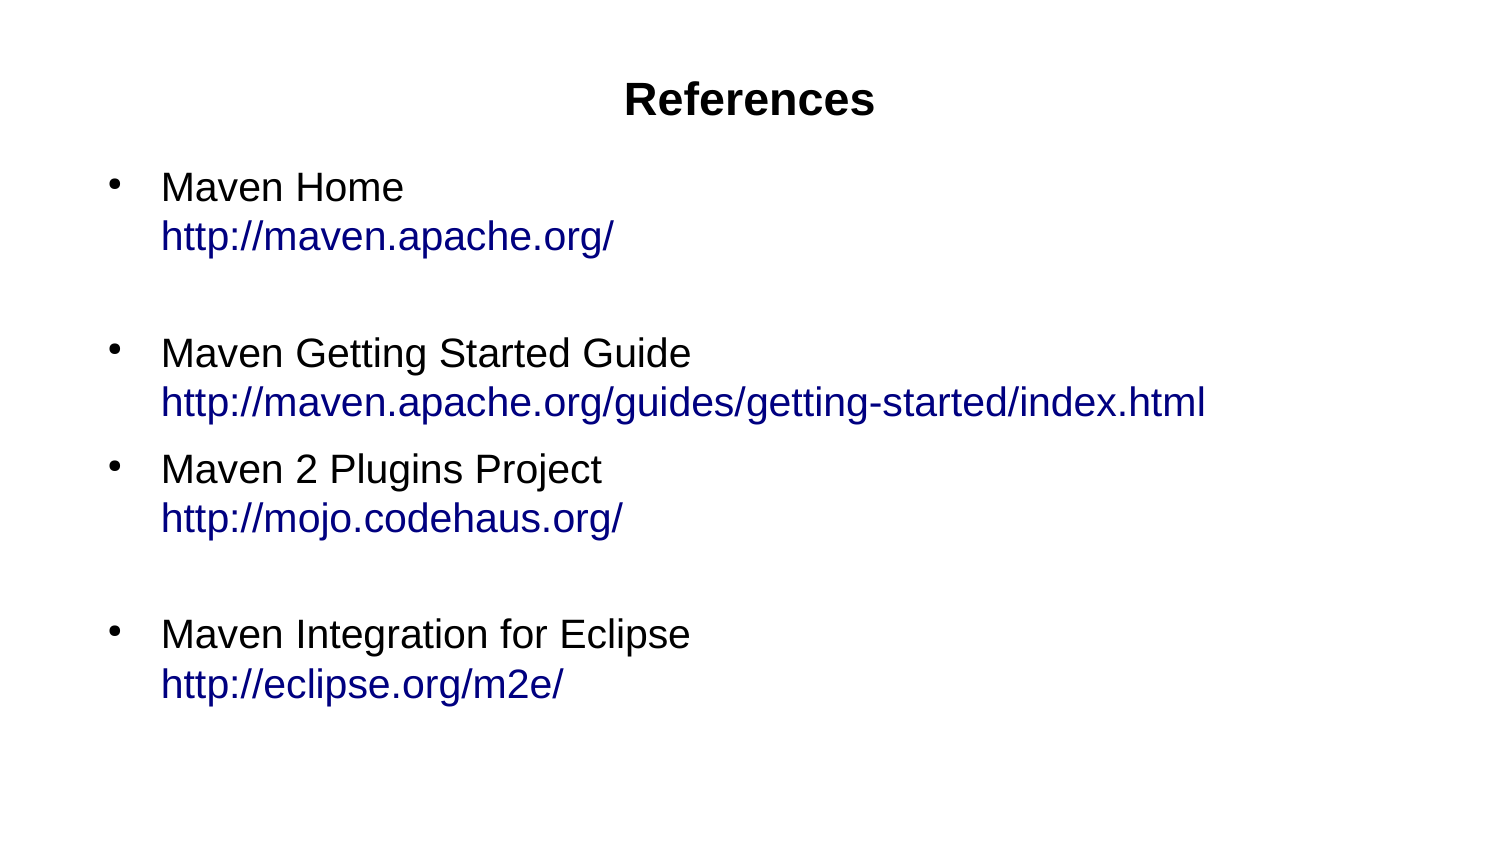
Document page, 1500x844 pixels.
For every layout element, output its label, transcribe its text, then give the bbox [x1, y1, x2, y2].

title References [75, 33, 1425, 133]
list Maven Home http://maven.apache.org/ Maven Getting Started Guide http://maven.apache.org/guides/getting-started/index.html Maven 2 Plugins Project http://mojo.codehaus.org/ Maven Integration for Eclipse http://eclipse.org/m2e/ [75, 153, 1395, 807]
